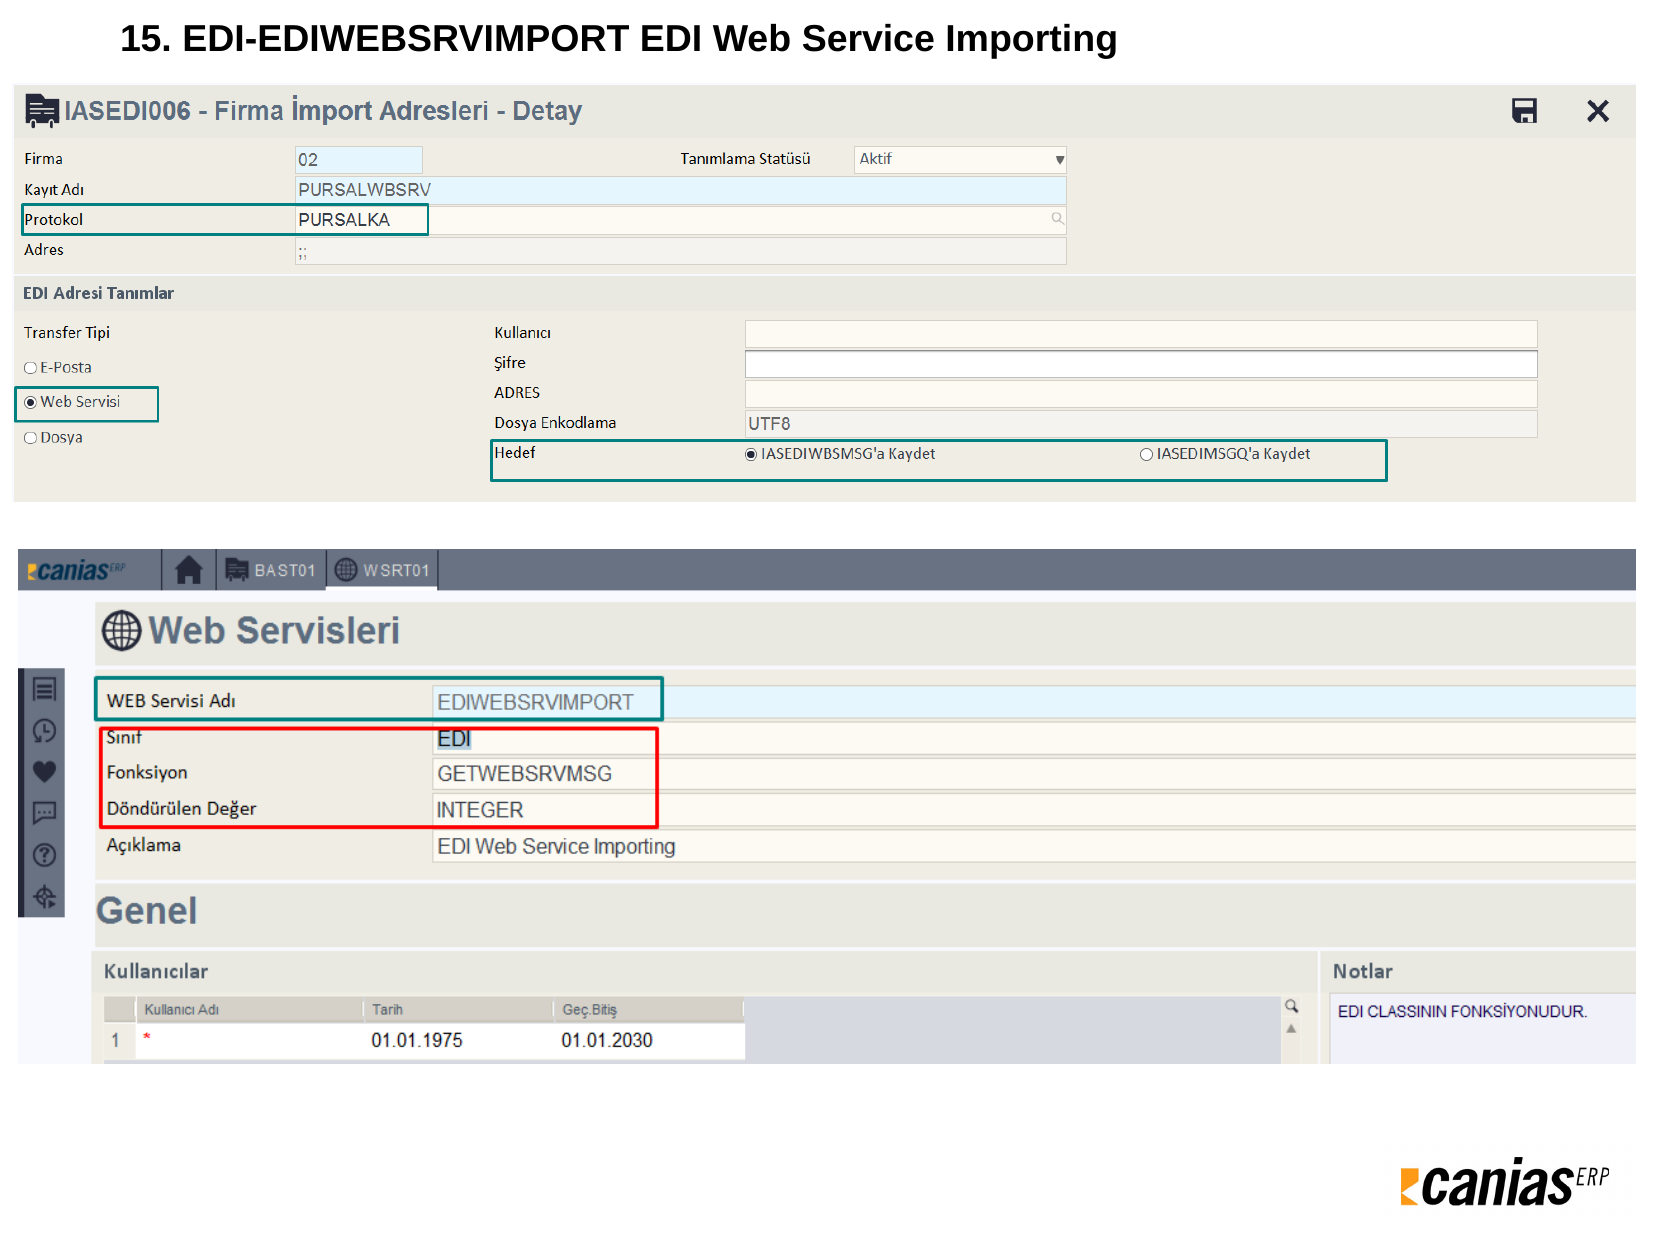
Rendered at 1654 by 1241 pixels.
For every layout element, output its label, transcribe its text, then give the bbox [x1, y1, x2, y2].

picture [12, 83, 1636, 502]
picture [1375, 1139, 1635, 1223]
text_box 15. EDI-EDIWEBSRVIMPORT EDI Web Service Importing [10, 6, 1624, 65]
picture [18, 549, 1636, 1064]
